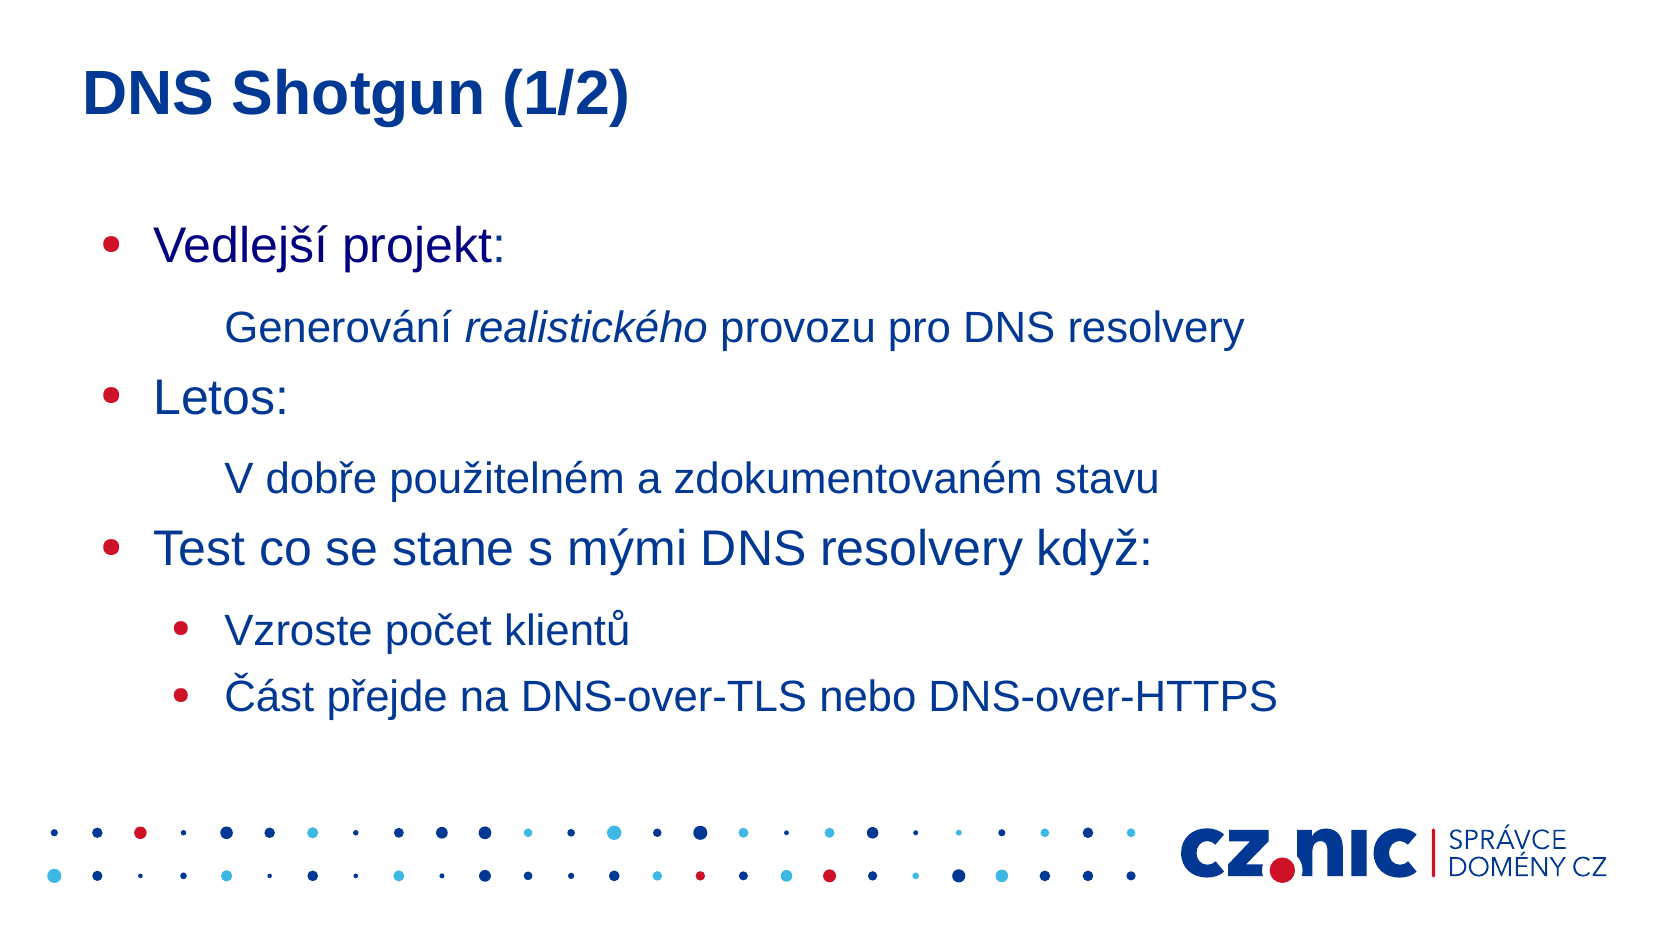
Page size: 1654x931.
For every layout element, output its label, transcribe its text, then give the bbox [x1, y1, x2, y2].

title DNS Shotgun (1/2) [82, 53, 1571, 133]
list Vedlejší projekt: Generování realistického provozu pro DNS resolvery Letos: V dobře použitelném a zdokumentovaném stavu Test co se stane s mými DNS resolvery když: Vzroste počet klientů Část přejde na DNS-over-TLS nebo DNS-over-HTTPS [82, 217, 1571, 798]
